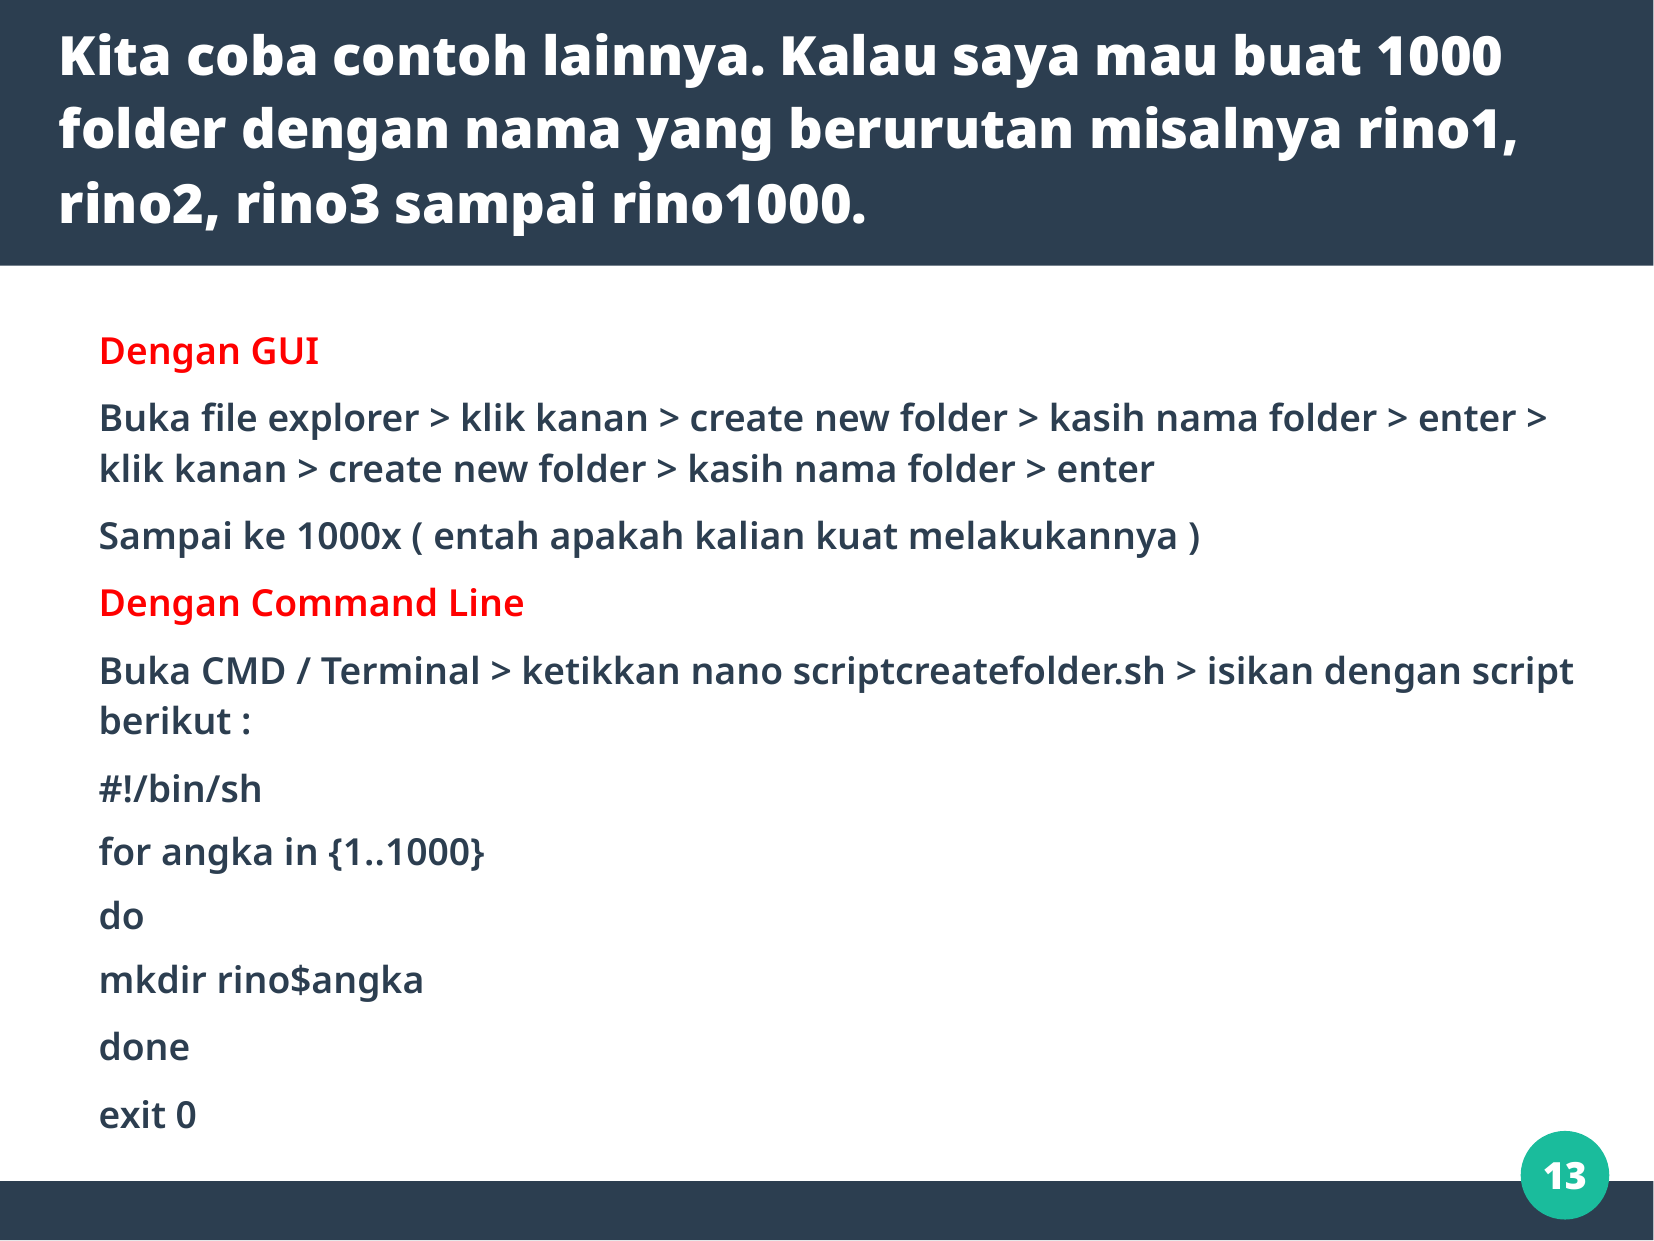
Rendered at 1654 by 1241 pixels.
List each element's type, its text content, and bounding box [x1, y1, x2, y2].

title Kita coba contoh lainnya. Kalau saya mau buat 1000 folder dengan nama yang berurutan misalnya rino1, rino2, rino3 sampai rino1000. [59, 49, 1595, 207]
list Dengan GUI Buka file explorer > klik kanan > create new folder > kasih nama folder > enter > klik kanan > create new folder > kasih nama folder > enter Sampai ke 1000x ( entah apakah kalian kuat melakukannya ) Dengan Command Line Buka CMD / Terminal > ketikkan nano scriptcreatefolder.sh > isikan dengan script berikut : #!/bin/sh for angka in {1..1000} do mkdir rino$angka done exit 0 [59, 324, 1595, 1152]
